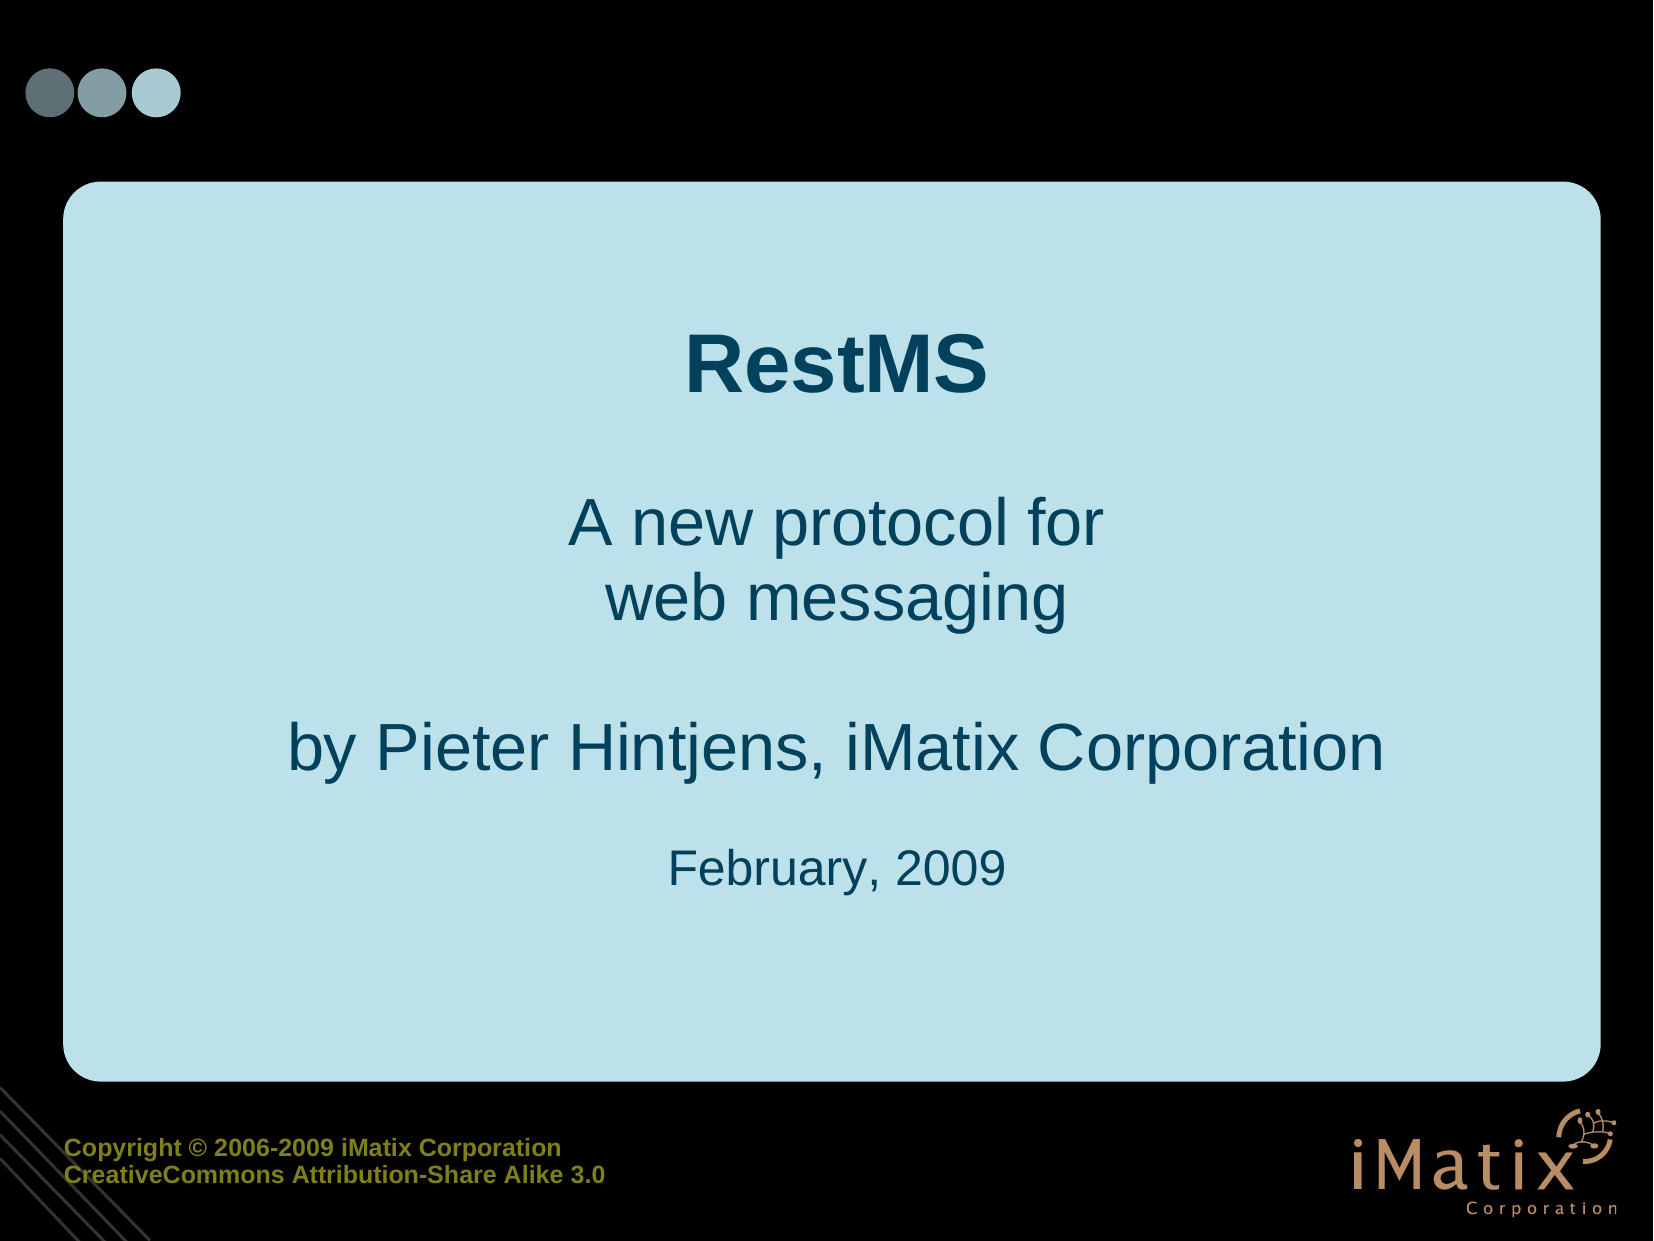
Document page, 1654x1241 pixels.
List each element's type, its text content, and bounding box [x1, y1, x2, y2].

picture [1354, 1108, 1617, 1219]
subtitle RestMS A new protocol for web messaging by Pieter Hintjens, iMatix Corporation February, 2009 [138, 317, 1501, 896]
